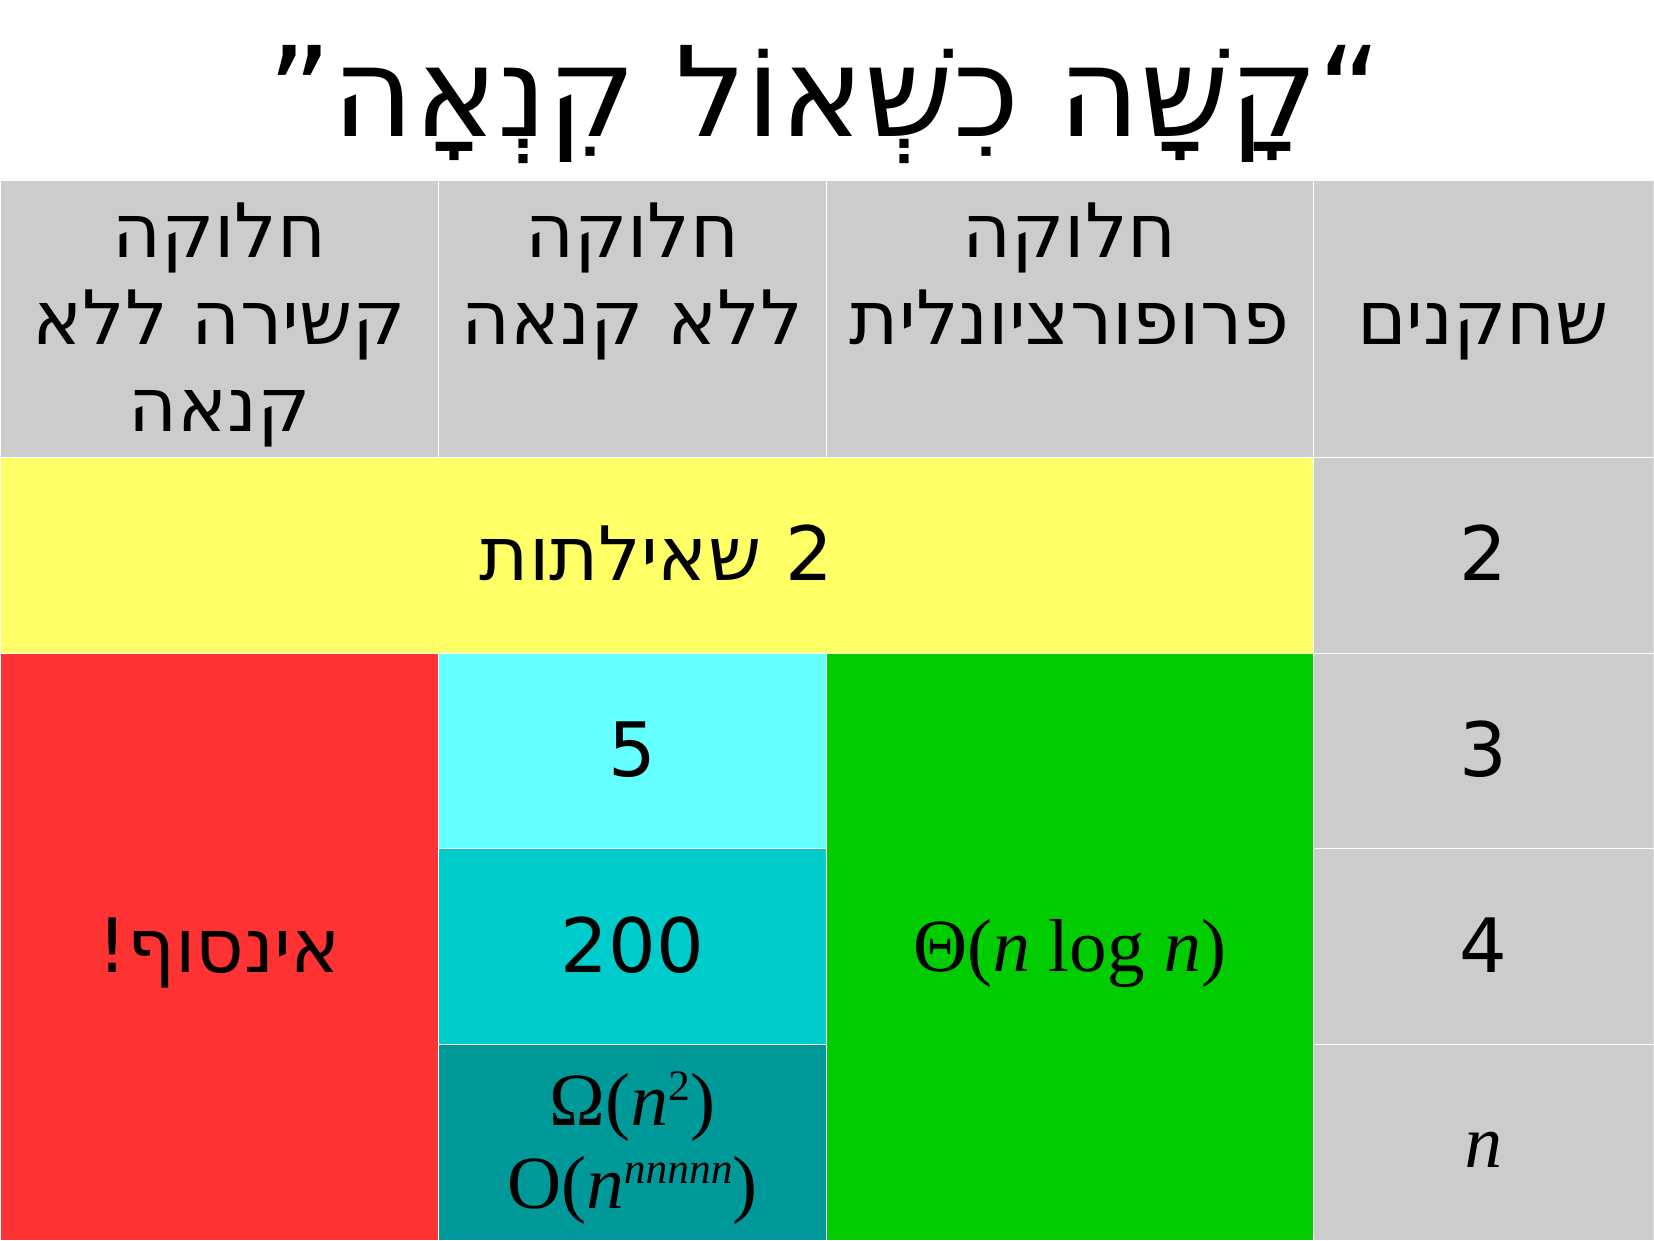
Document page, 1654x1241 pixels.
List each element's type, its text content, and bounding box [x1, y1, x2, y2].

table_header חלוקה ללא קנאה [439, 181, 826, 457]
table_cell 4 [1314, 849, 1654, 1044]
table_cell 3 [1314, 654, 1654, 848]
table_cell 5 [439, 654, 826, 848]
title “קָשָׁה כִשְׁאוֹל קִנְאָה” [30, 7, 1654, 166]
table_header חלוקה קשירה ללא קנאה [1, 181, 438, 457]
table_cell Ω(n2) O(nnnnnn) [439, 1045, 826, 1240]
table_cell אינסוף! [1, 654, 438, 1240]
table_cell 2 [1314, 458, 1654, 653]
table_cell n [1314, 1045, 1654, 1240]
table_cell Θ(n log n) [827, 654, 1313, 1240]
table_cell 200 [439, 849, 826, 1044]
table_header חלוקה פרופורציונלית [827, 181, 1313, 457]
table_header שחקנים [1314, 181, 1654, 457]
table_cell 2 שאילתות [1, 458, 1313, 653]
